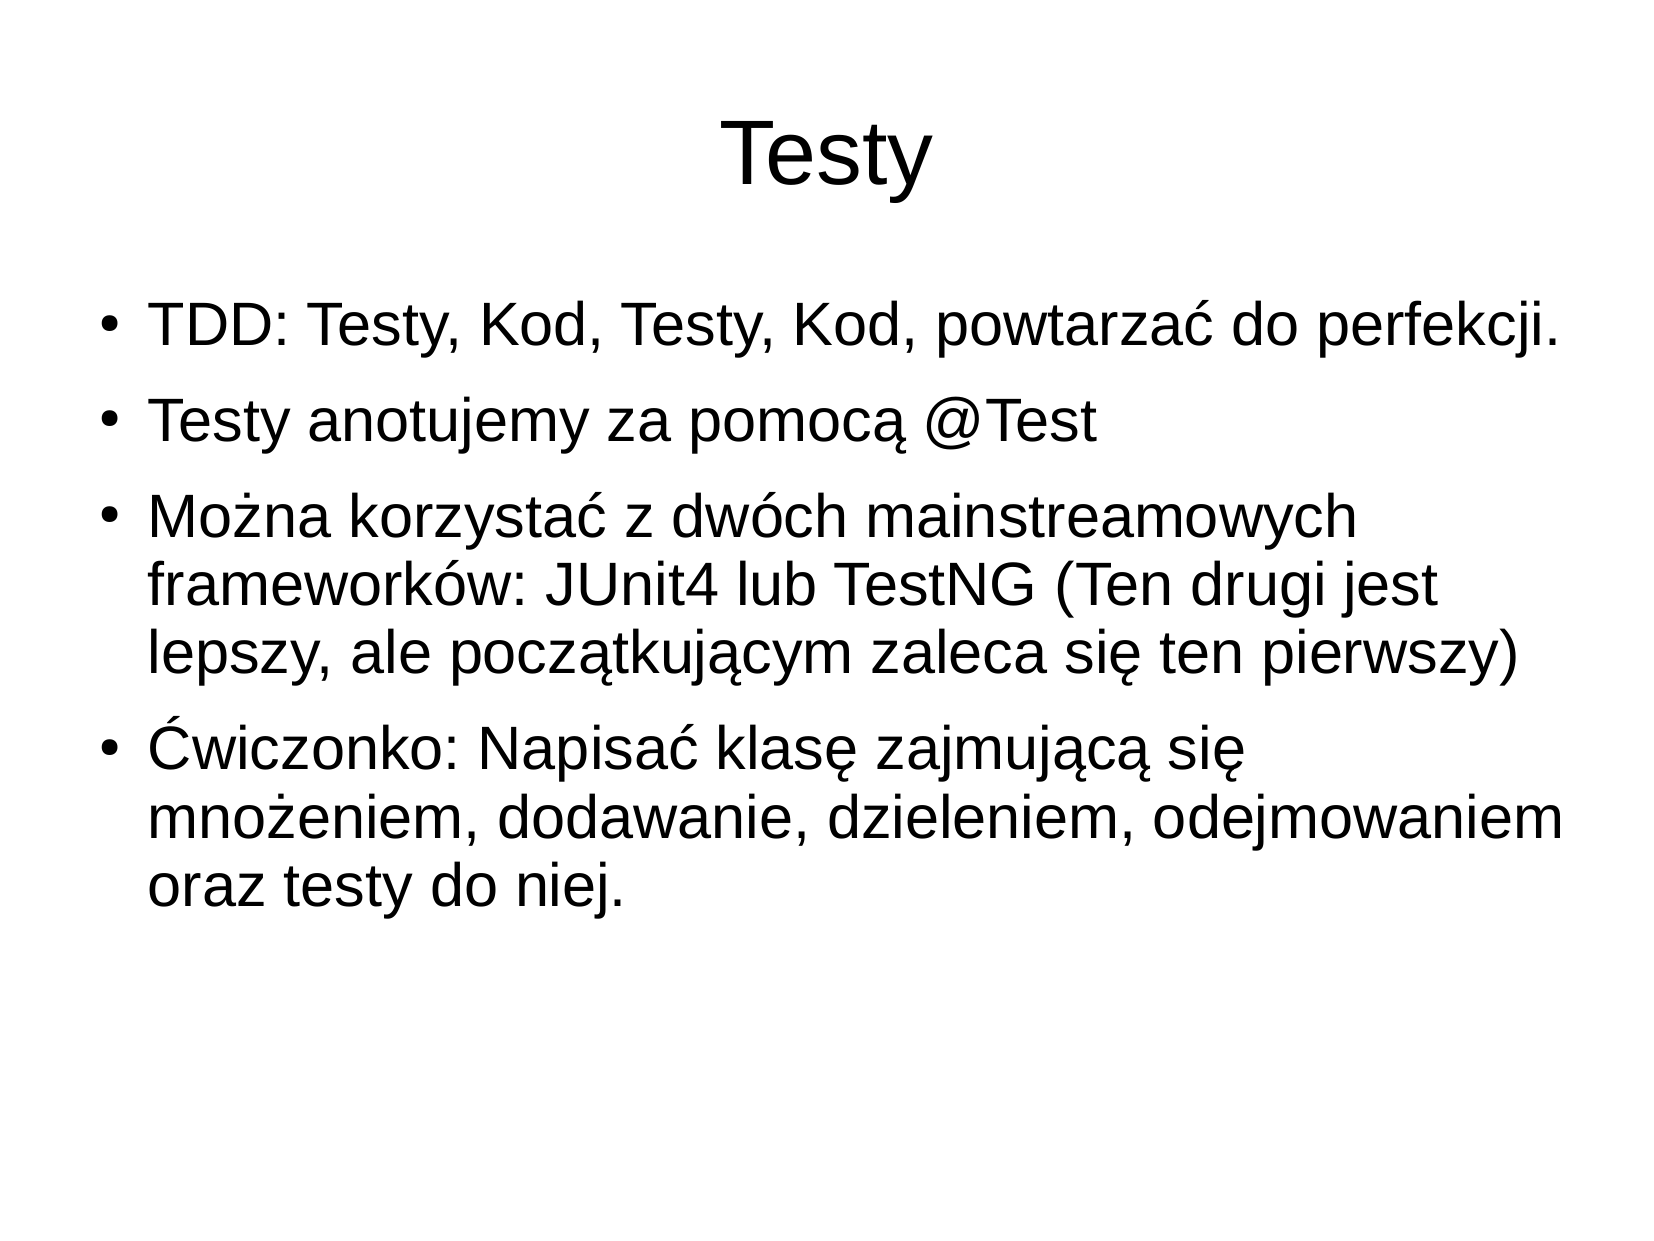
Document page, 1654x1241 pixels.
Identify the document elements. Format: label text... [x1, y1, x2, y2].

list TDD: Testy, Kod, Testy, Kod, powtarzać do perfekcji. Testy anotujemy za pomocą @Test Można korzystać z dwóch mainstreamowych frameworków: JUnit4 lub TestNG (Ten drugi jest lepszy, ale początkującym zaleca się ten pierwszy) Ćwiczonko: Napisać klasę zajmującą się mnożeniem, dodawanie, dzieleniem, odejmowaniem oraz testy do niej. [82, 290, 1571, 1010]
title Testy [82, 49, 1571, 257]
